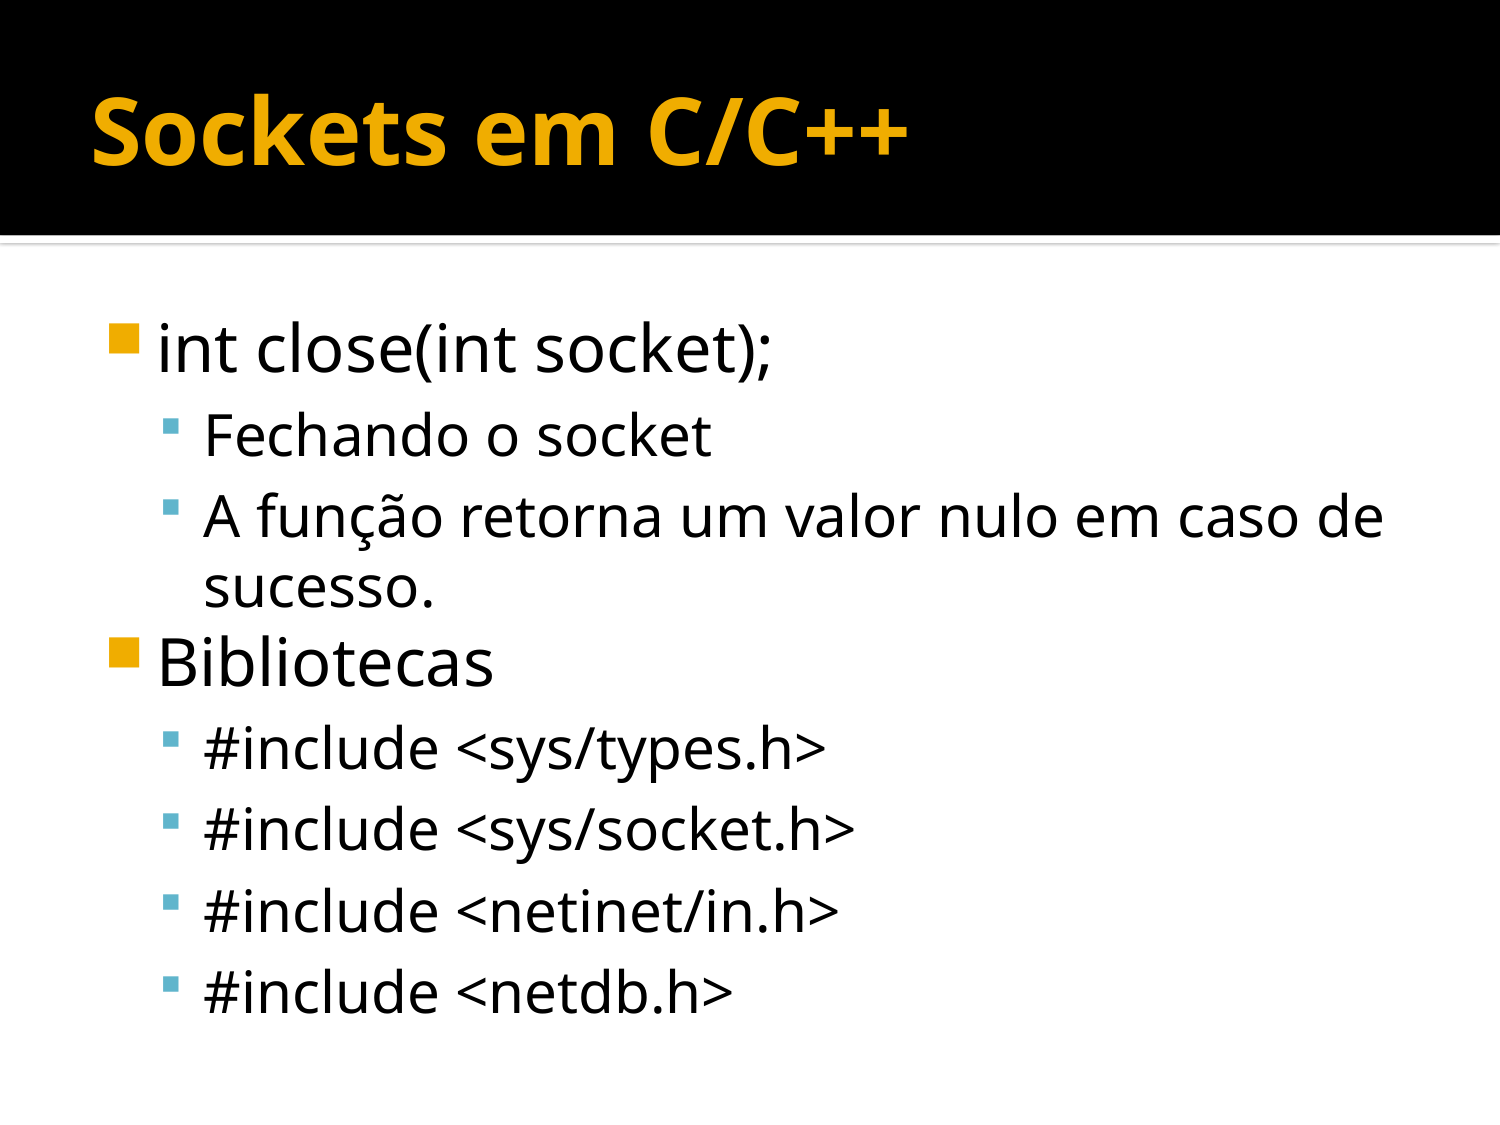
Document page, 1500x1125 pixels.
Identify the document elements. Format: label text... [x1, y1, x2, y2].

title Sockets em C/C++ [75, 25, 1425, 231]
list int close(int socket); Fechando o socket A função retorna um valor nulo em caso de sucesso. Bibliotecas #include <sys/types.h> #include <sys/socket.h> #include <netinet/in.h> #include <netdb.h> [75, 291, 1425, 1050]
